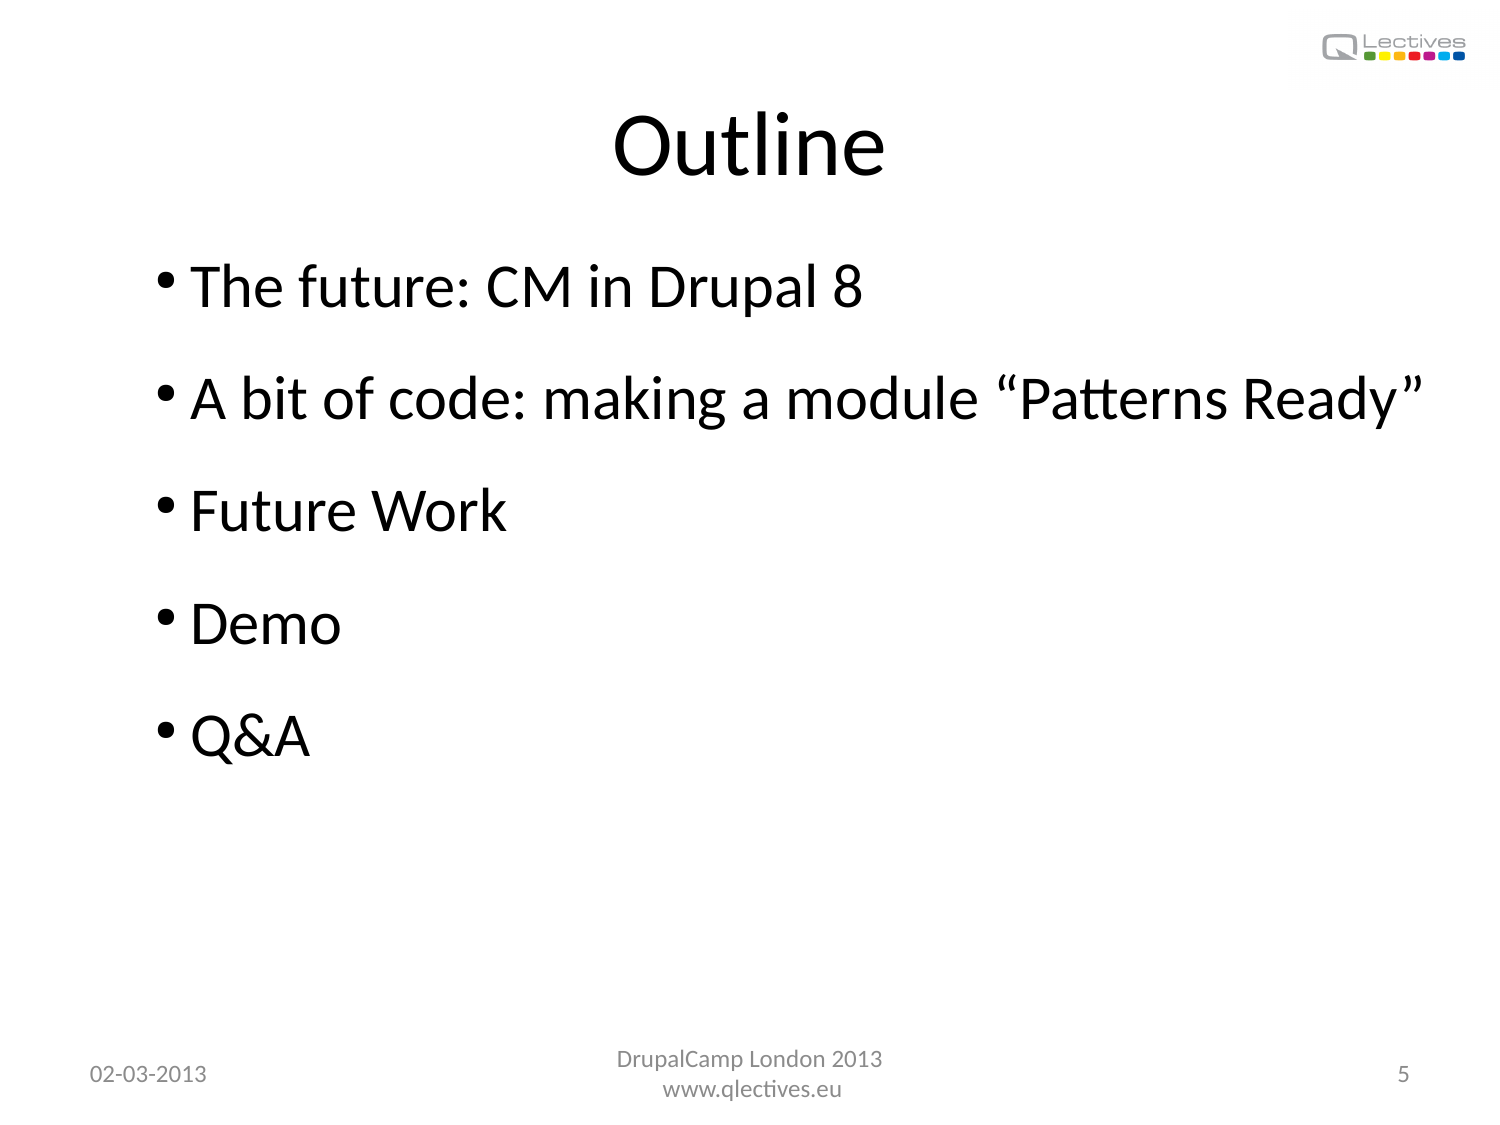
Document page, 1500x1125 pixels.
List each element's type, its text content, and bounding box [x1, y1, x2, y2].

text_box DrupalCamp London 2013 www.qlectives.eu [512, 1042, 988, 1103]
text_box Outline [75, 45, 1425, 233]
text_box The future: CM in Drupal 8 A bit of code: making a module “Patterns Ready” Future Work Demo Q&A [139, 124, 1459, 568]
text_box 02-03-2013 [74, 1042, 425, 1103]
picture [1288, 9, 1500, 90]
text_box <number> [1074, 1042, 1425, 1103]
